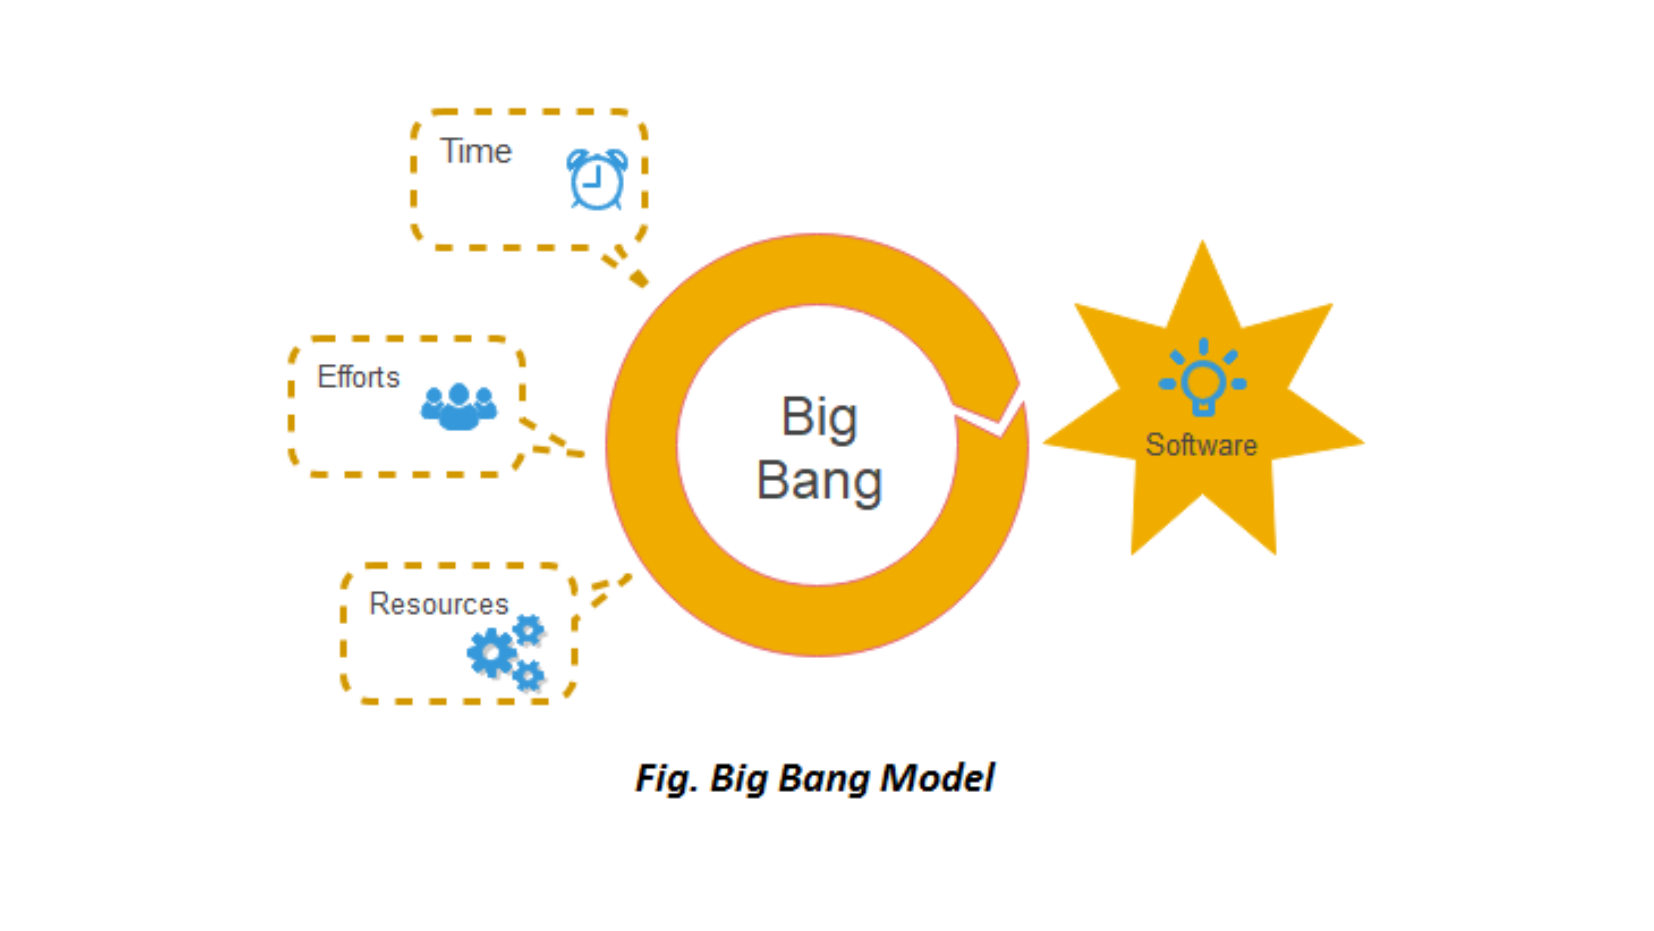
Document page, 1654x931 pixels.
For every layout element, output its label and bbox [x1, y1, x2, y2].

picture [225, 68, 1388, 835]
